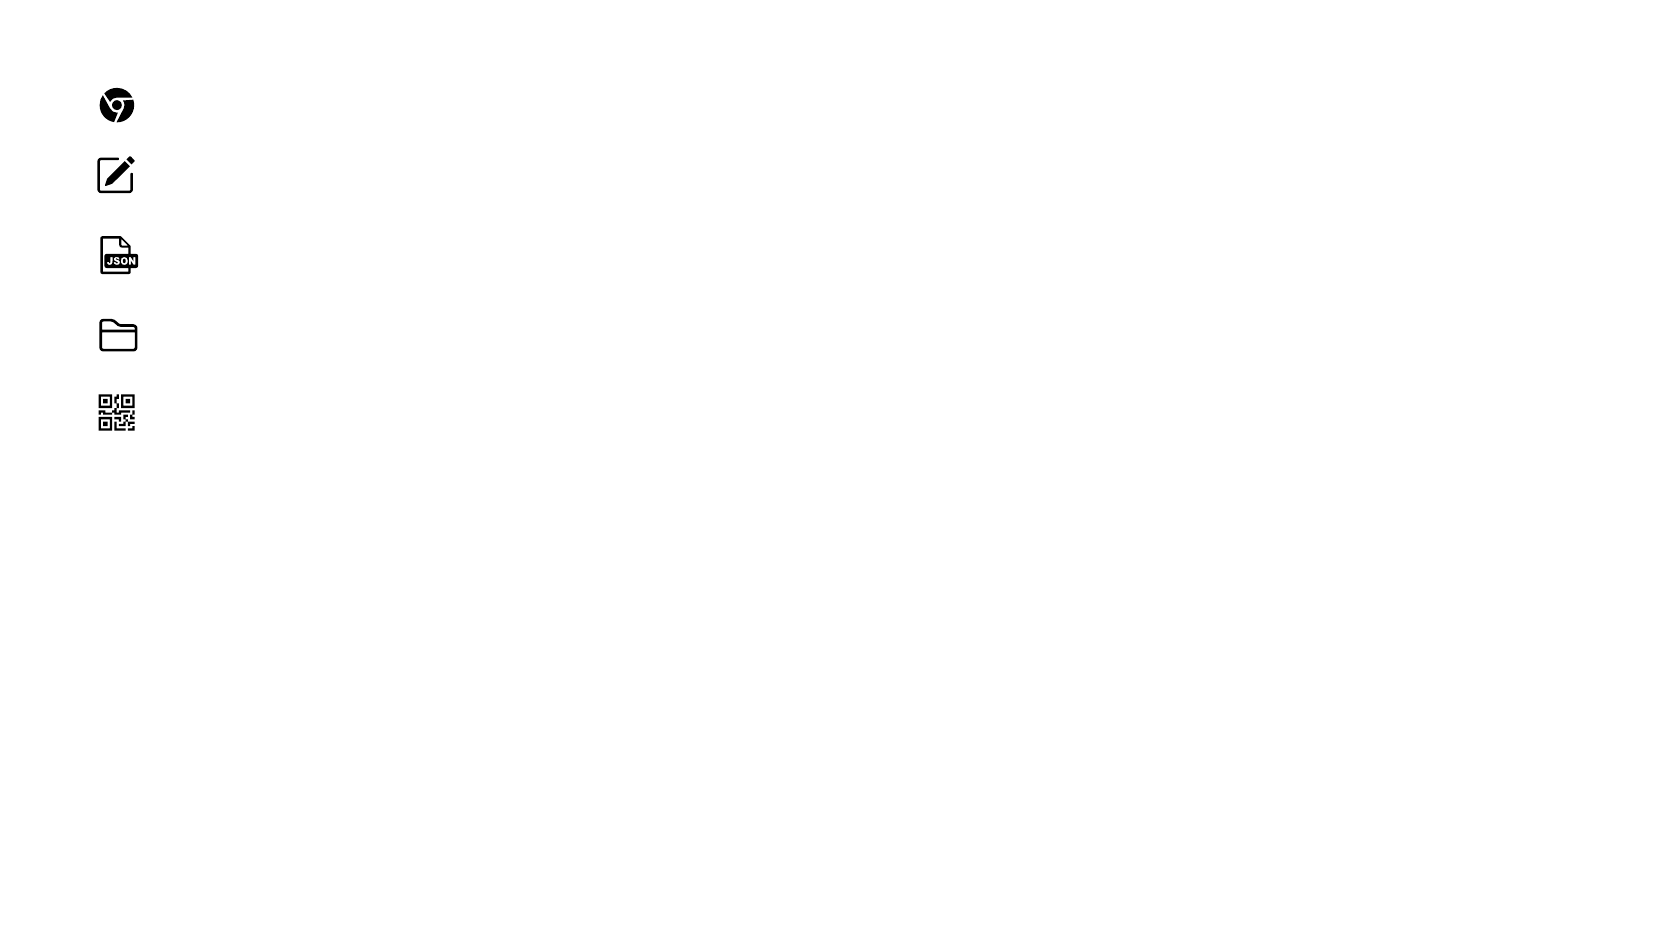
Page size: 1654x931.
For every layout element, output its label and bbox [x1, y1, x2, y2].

picture [94, 154, 136, 197]
picture [94, 82, 140, 128]
picture [100, 236, 139, 275]
picture [96, 312, 141, 358]
picture [97, 393, 136, 432]
